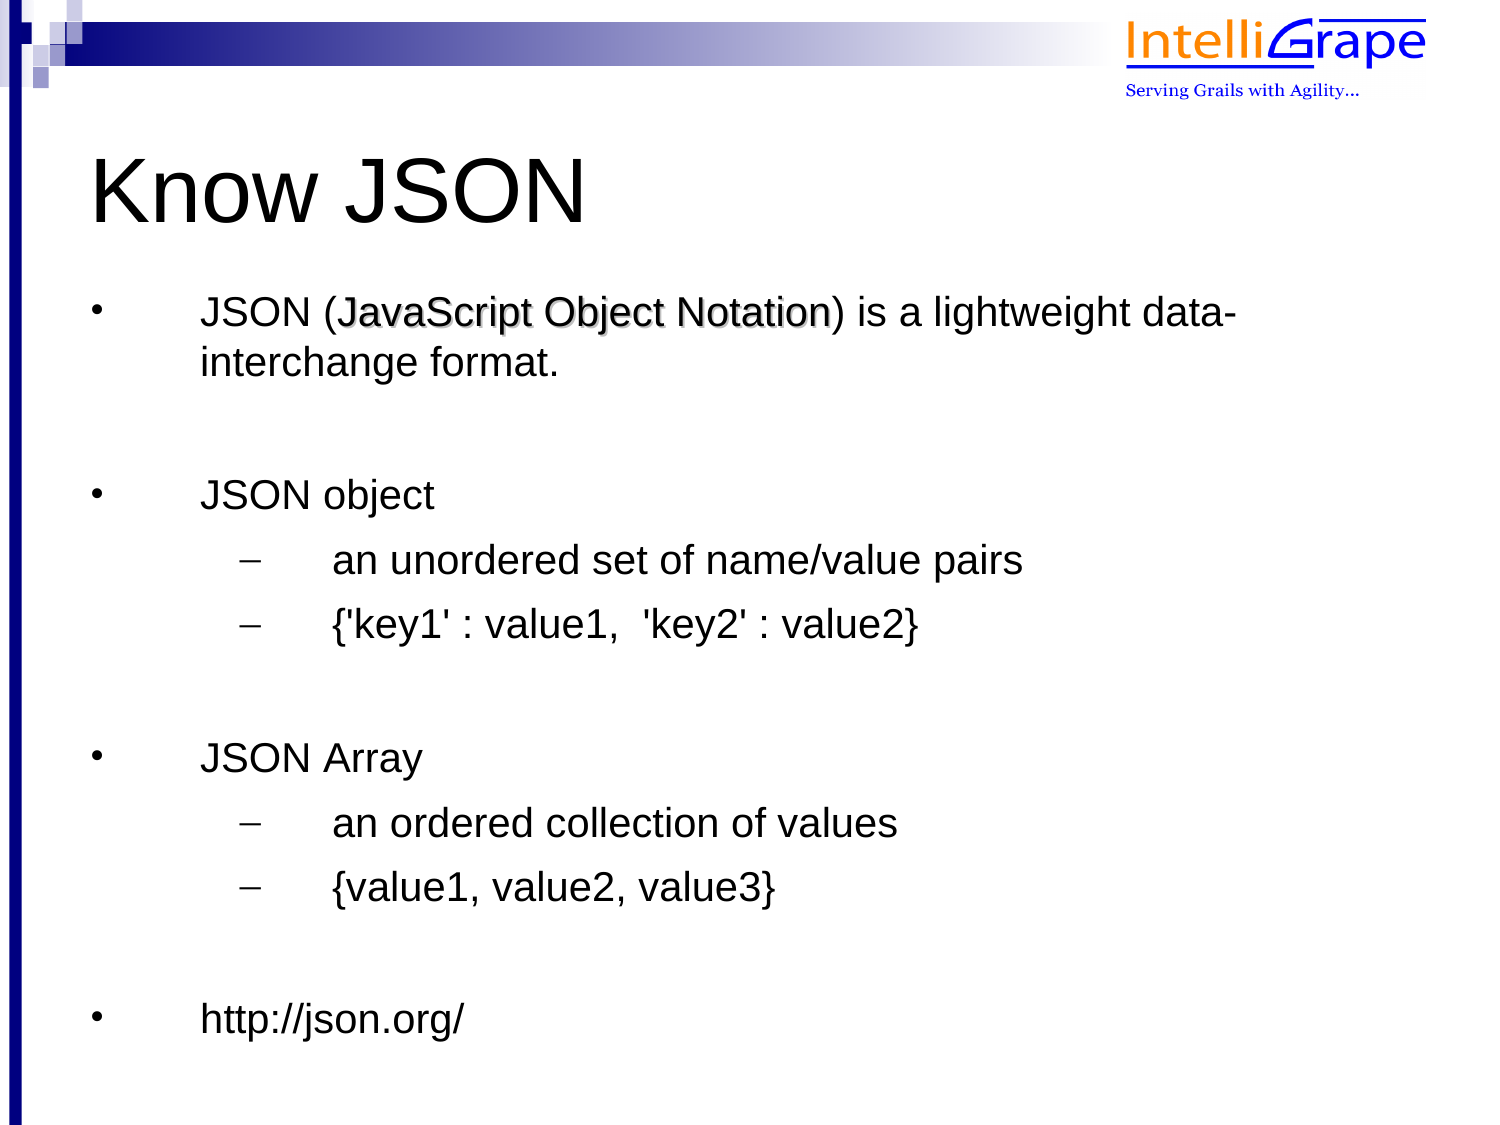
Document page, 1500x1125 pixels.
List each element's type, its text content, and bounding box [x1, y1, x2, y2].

picture [1125, 12, 1426, 100]
list JSON (JavaScript Object Notation) is a lightweight data-interchange format. JSON object an unordered set of name/value pairs {'key1' : value1, 'key2' : value2} JSON Array an ordered collection of values {value1, value2, value3} http://json.org/ [75, 276, 1423, 1110]
title Know JSON [75, 74, 1423, 276]
